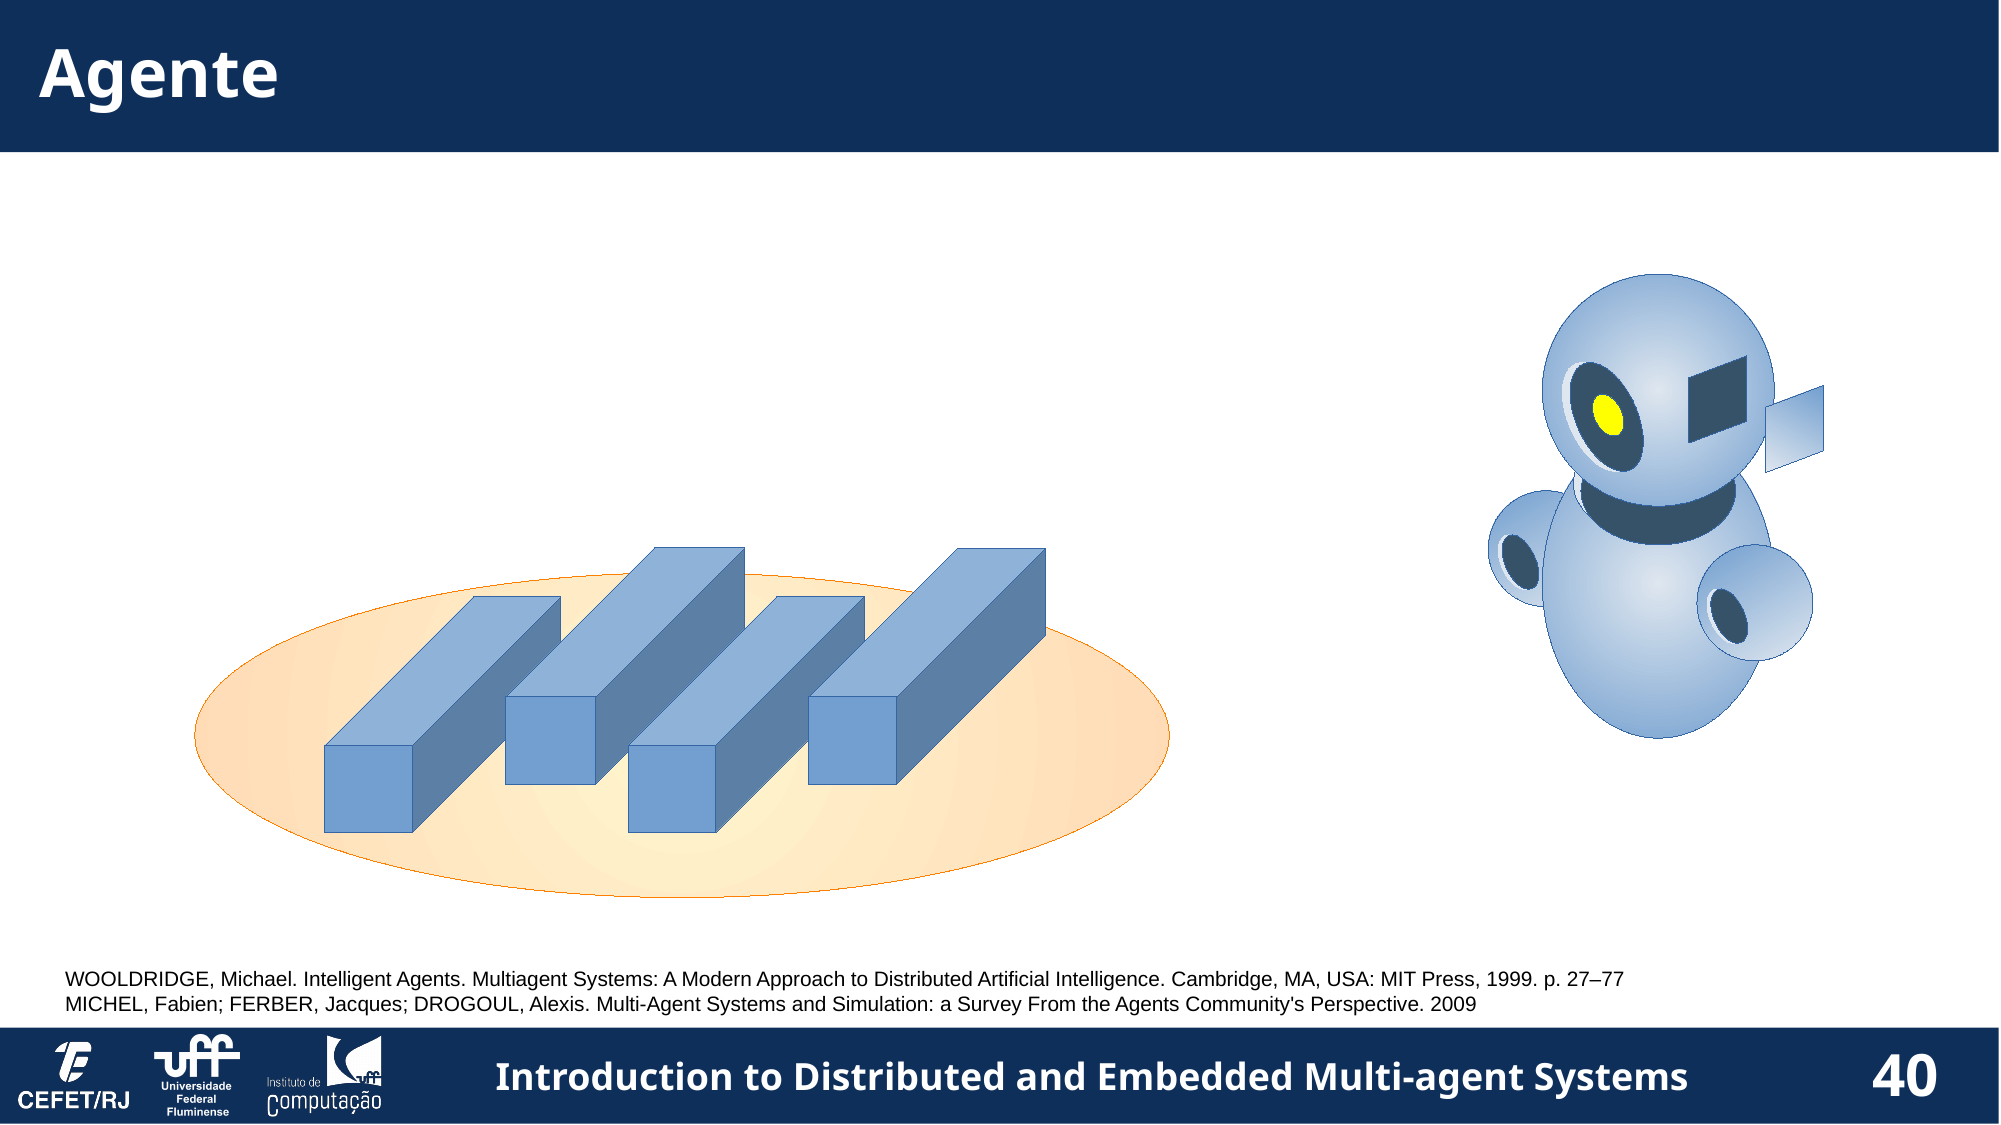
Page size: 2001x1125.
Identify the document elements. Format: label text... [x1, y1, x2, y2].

text_box [1488, 274, 1824, 739]
picture [265, 1033, 383, 1117]
picture [18, 1021, 129, 1125]
text_box WOOLDRIDGE, Michael. Intelligent Agents. Multiagent Systems: A Modern Approach to Distributed Artificial Intelligence. Cambridge, MA, USA: MIT Press, 1999. p. 27–77 MICHEL, Fabien; FERBER, Jacques; DROGOUL, Alexis. Multi-Agent Systems and Simulation: a Survey From the Agents Community's Perspective. 2009 [50, 958, 1969, 1024]
text_box Agente [25, 23, 1999, 119]
text_box [194, 549, 1170, 898]
picture [153, 1033, 241, 1121]
